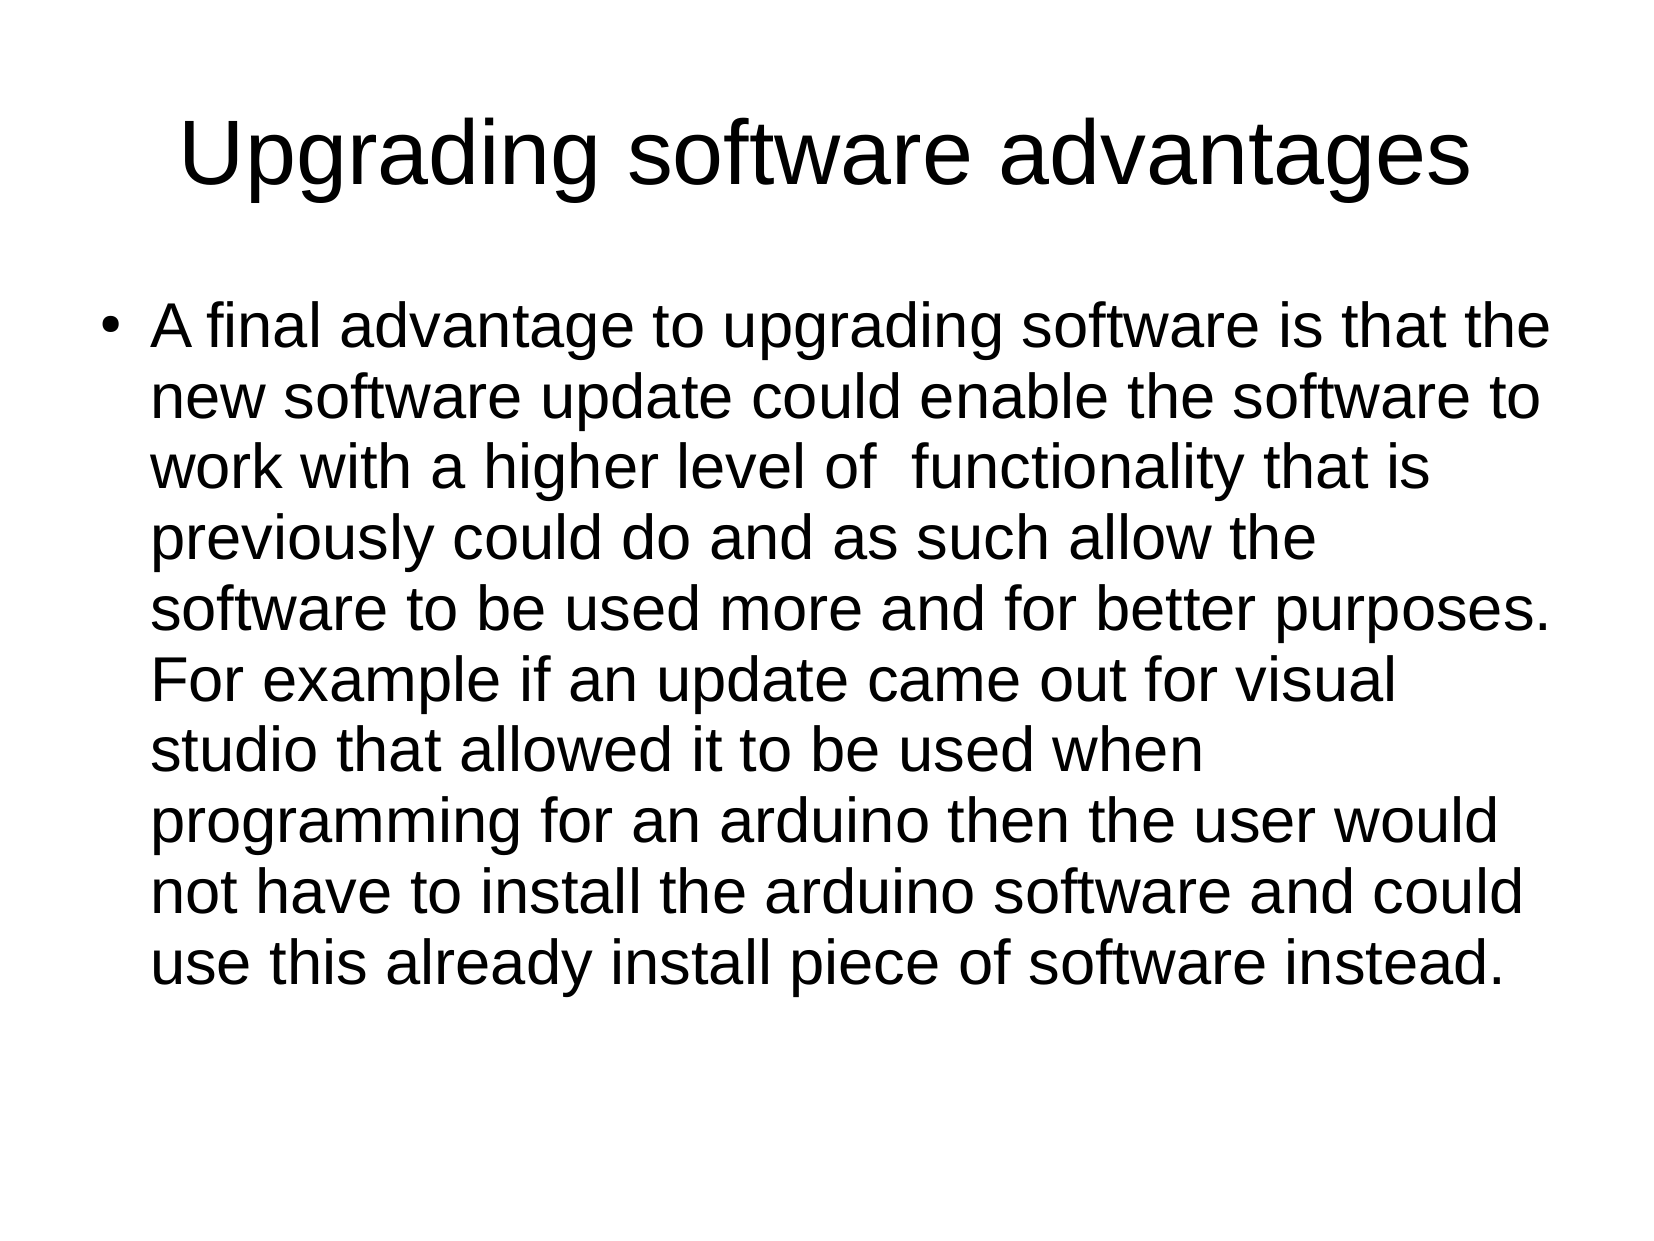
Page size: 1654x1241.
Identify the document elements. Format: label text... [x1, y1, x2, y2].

title Upgrading software advantages [82, 49, 1571, 257]
list A final advantage to upgrading software is that the new software update could enable the software to work with a higher level of functionality that is previously could do and as such allow the software to be used more and for better purposes. For example if an update came out for visual studio that allowed it to be used when programming for an arduino then the user would not have to install the arduino software and could use this already install piece of software instead. [82, 290, 1571, 1010]
